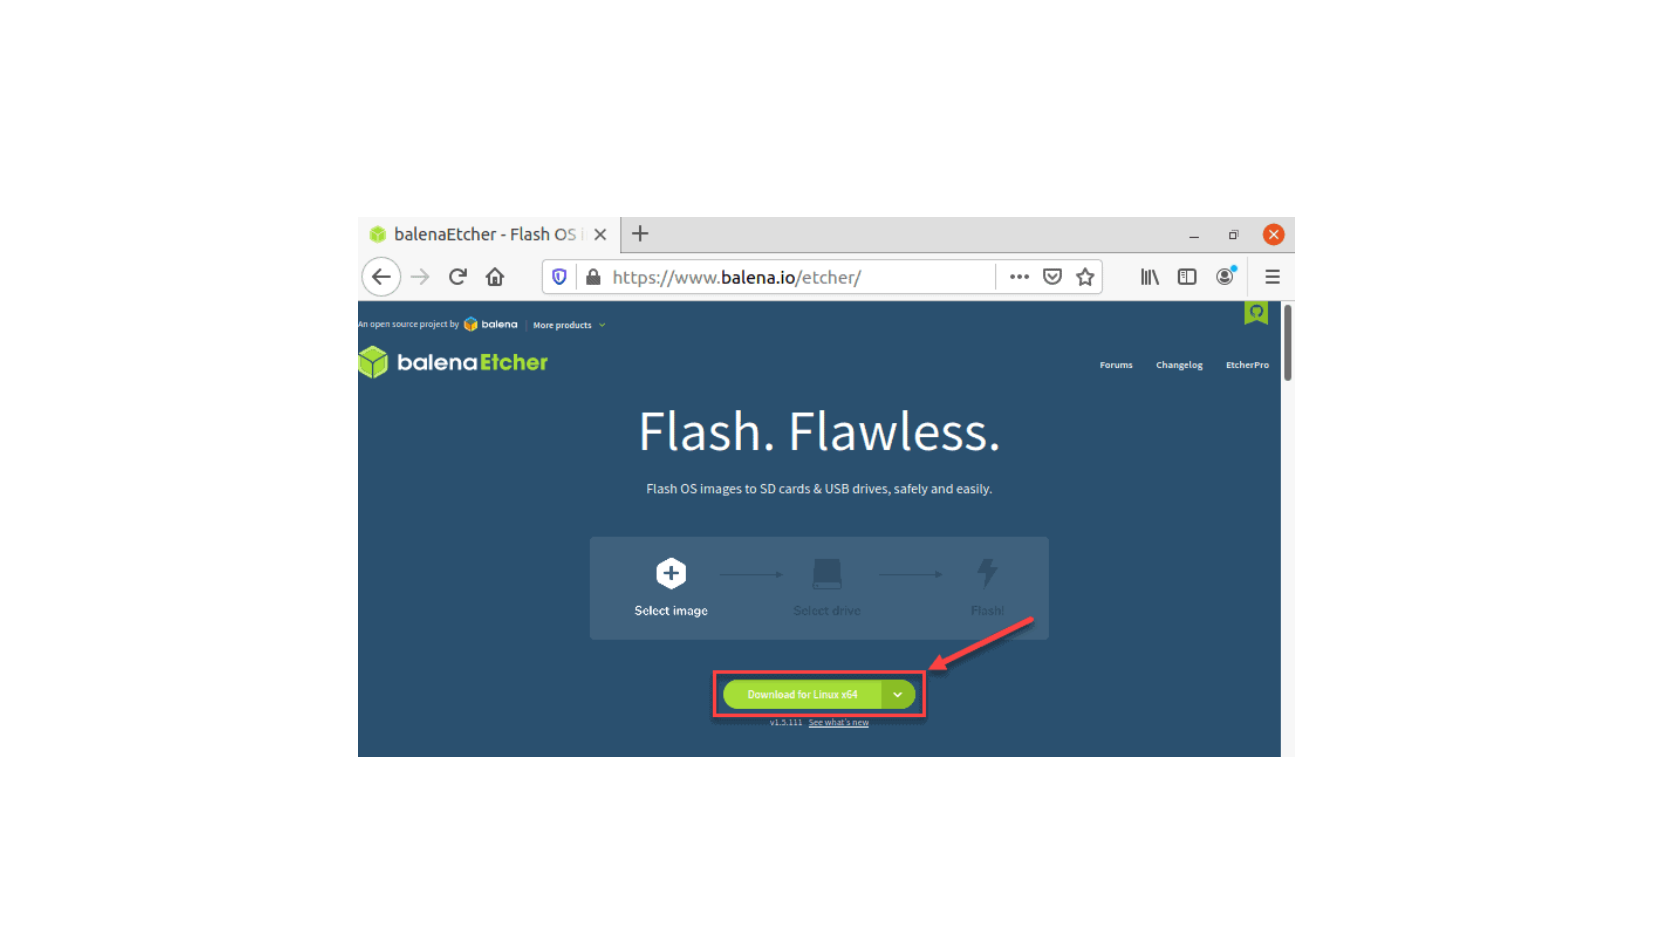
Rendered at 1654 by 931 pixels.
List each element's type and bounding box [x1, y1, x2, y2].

picture [358, 217, 1295, 758]
